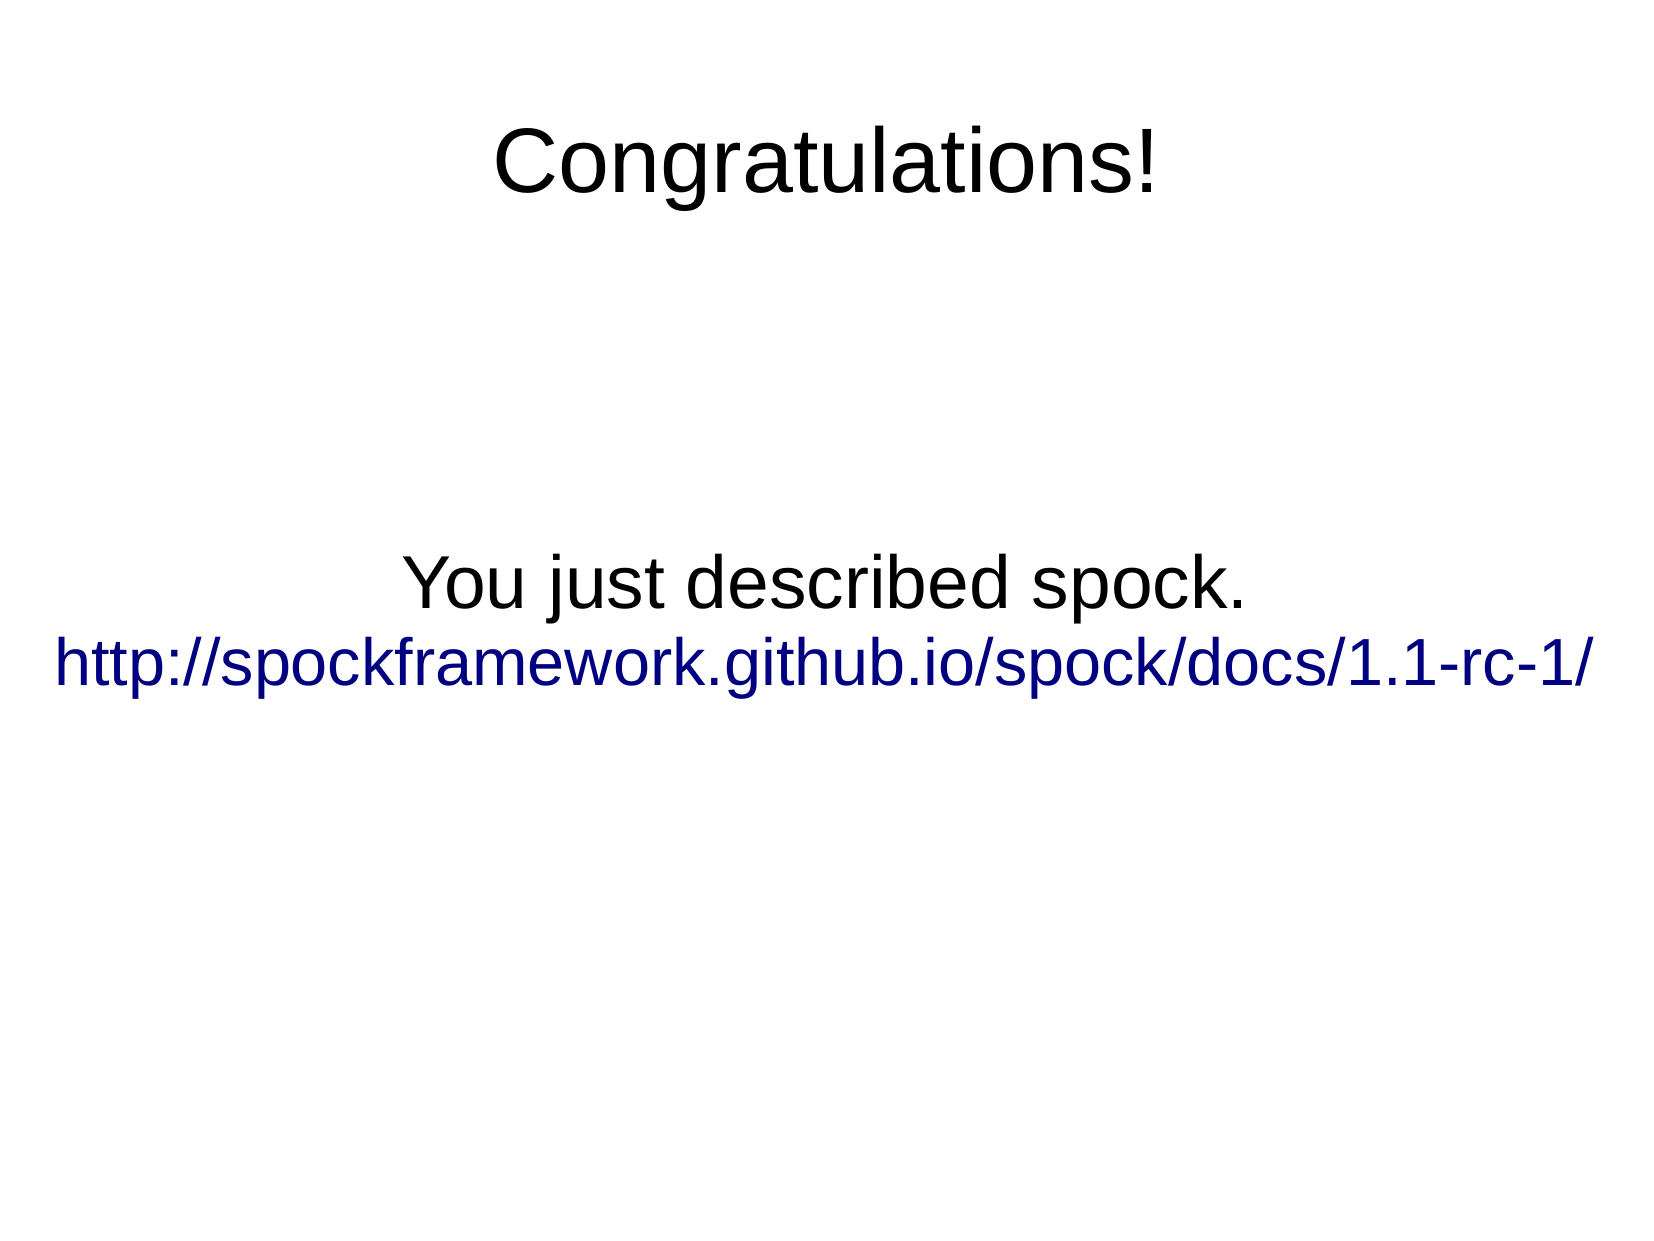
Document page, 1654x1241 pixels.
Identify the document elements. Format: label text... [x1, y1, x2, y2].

title You just described spock. http://spockframework.github.io/spock/docs/1.1-rc-1/ [15, 466, 1636, 775]
title Congratulations! [82, 57, 1571, 265]
